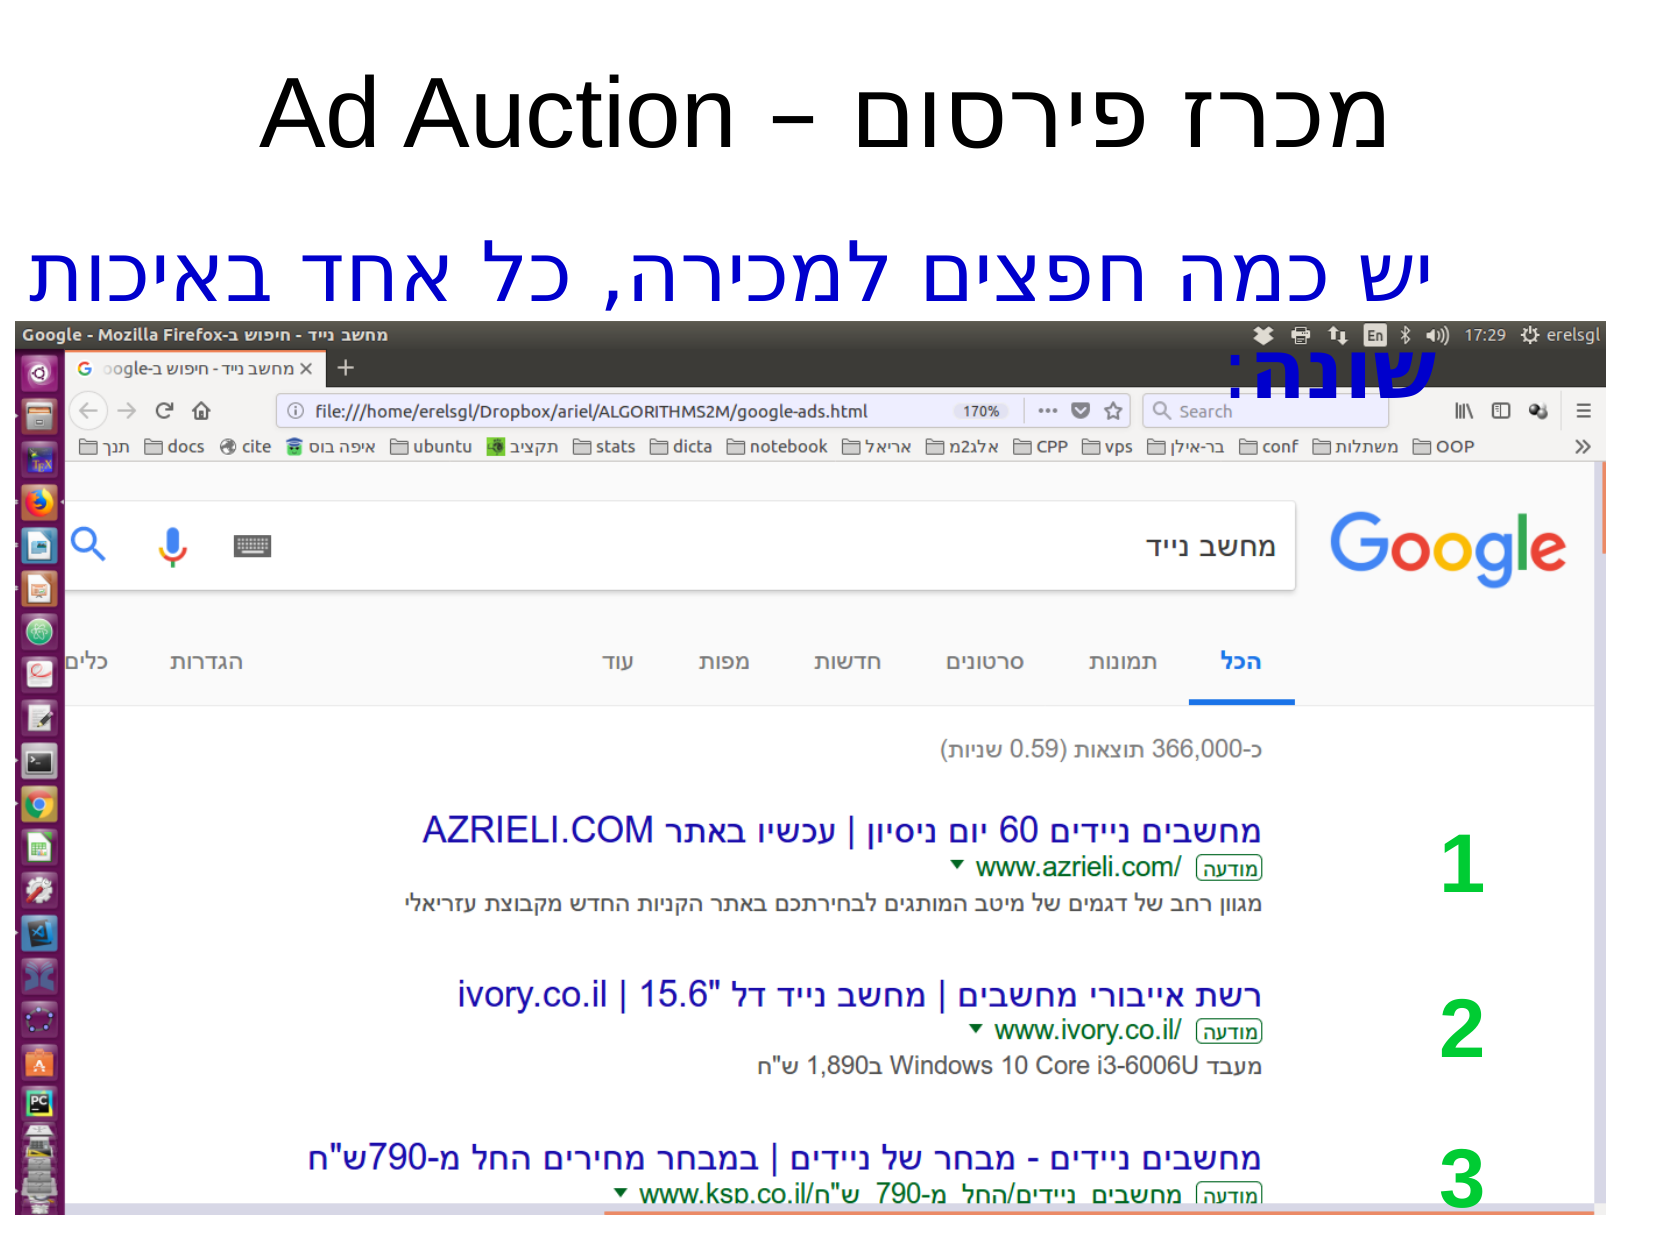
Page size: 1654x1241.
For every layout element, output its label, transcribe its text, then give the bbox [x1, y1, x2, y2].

text_box 3 [1425, 1125, 1516, 1233]
text_box 1 [1425, 810, 1531, 918]
text_box יש כמה חפצים למכירה, כל אחד באיכות שונה: [15, 216, 1654, 331]
title מכרז פירסום – Ad Auction [0, 44, 1654, 181]
text_box 2 [1425, 975, 1531, 1083]
picture [15, 331, 1606, 1216]
